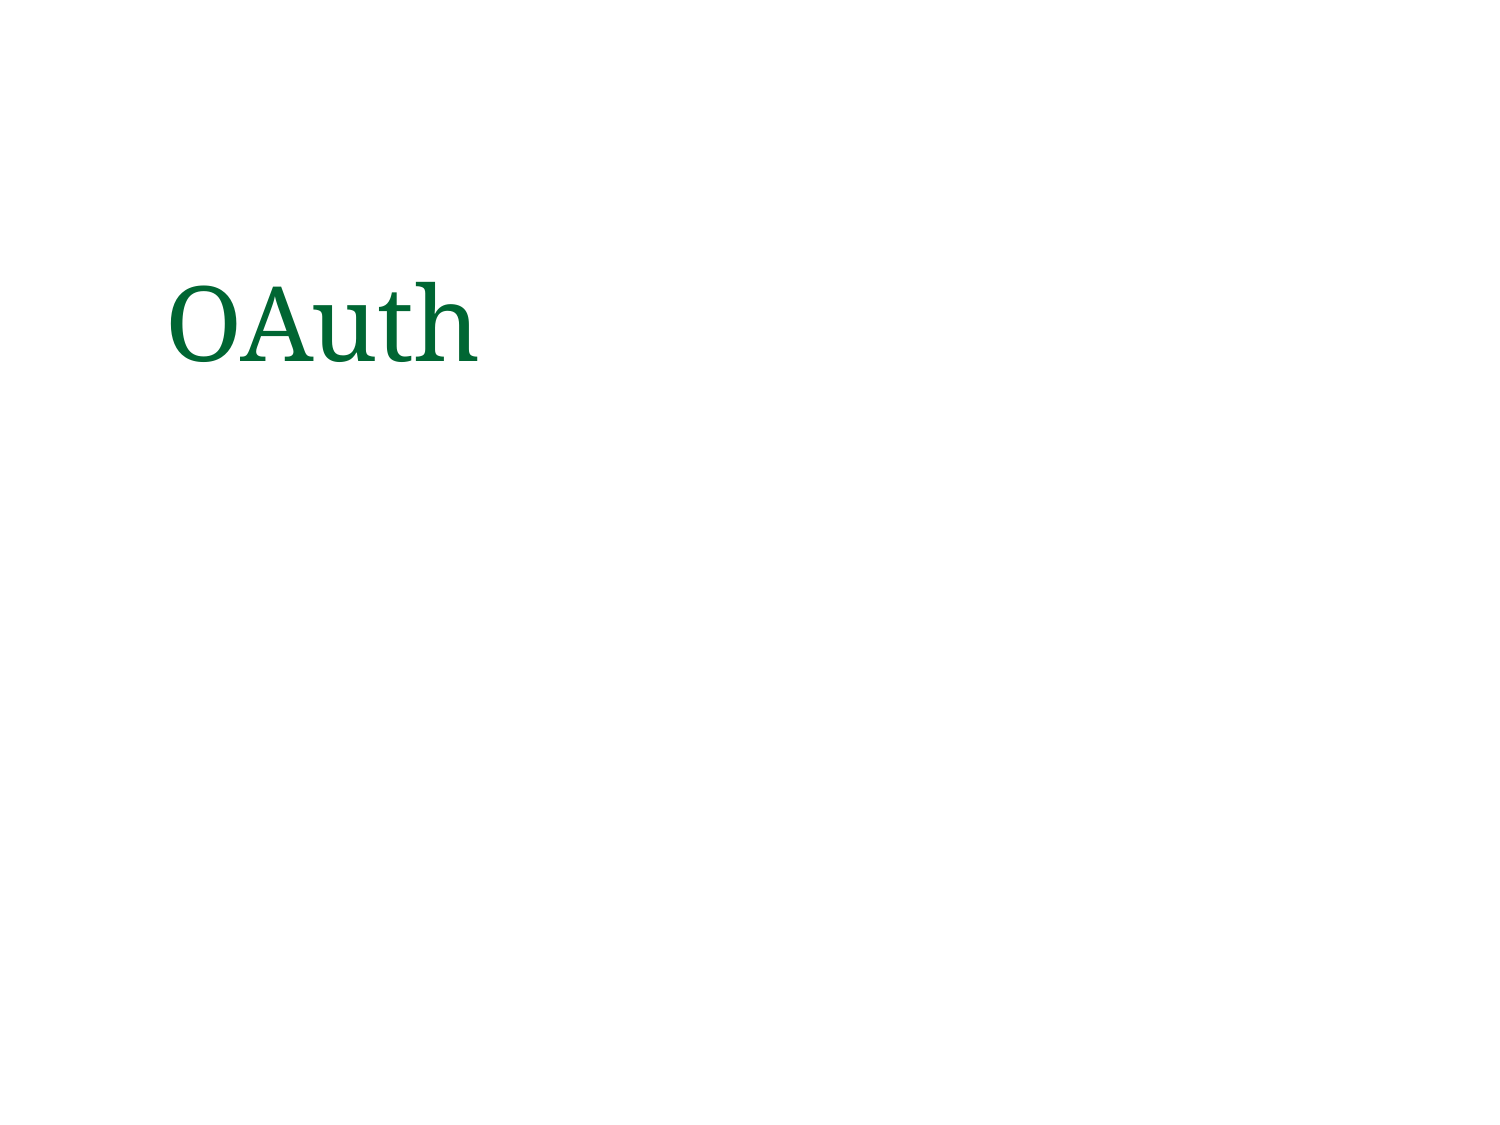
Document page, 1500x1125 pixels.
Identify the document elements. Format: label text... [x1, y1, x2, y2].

title OAuth [150, 249, 1401, 538]
